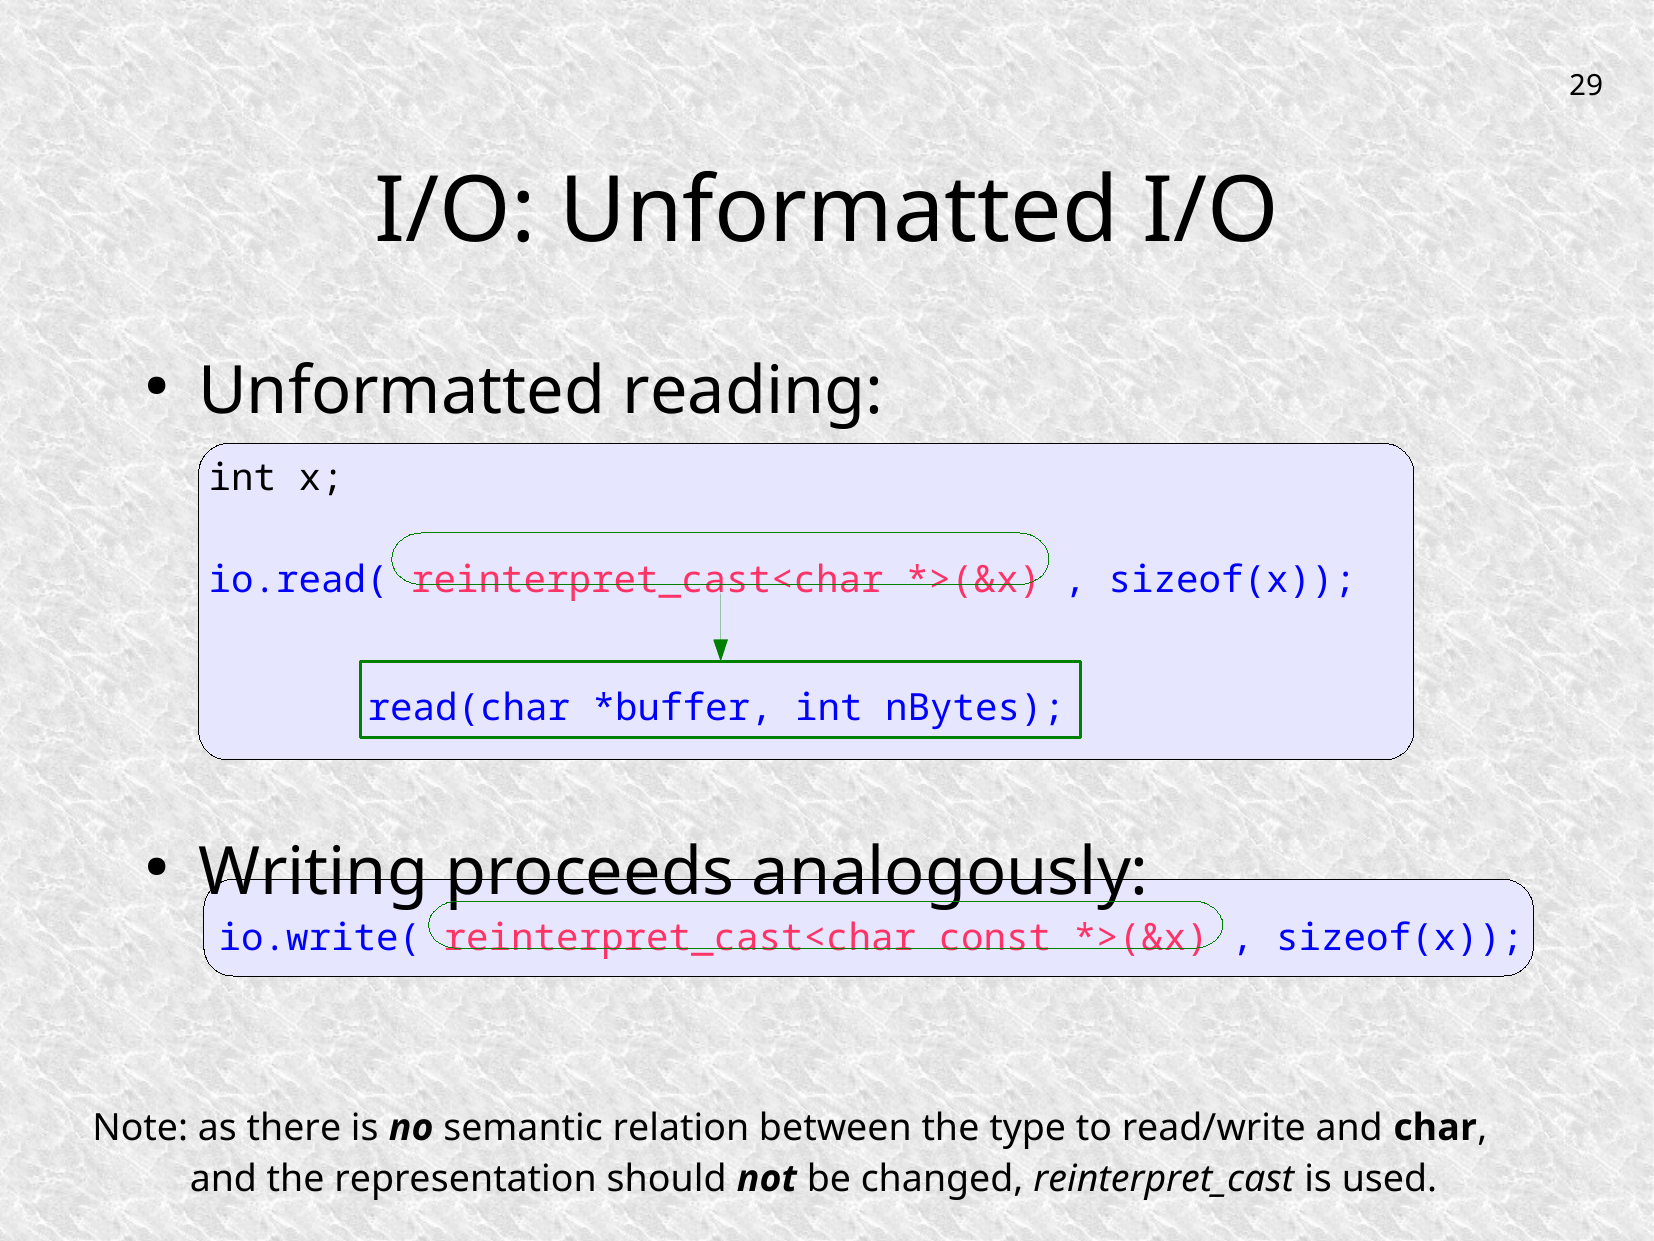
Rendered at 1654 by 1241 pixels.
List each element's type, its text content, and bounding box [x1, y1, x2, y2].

picture [0, 0, 1654, 1241]
text_box int x; io.read( reinterpret_cast<char *>(&x) , sizeof(x)); [208, 450, 1373, 772]
text_box read(char *buffer, int nBytes); [367, 680, 1067, 747]
text_box Note: as there is no semantic relation between the type to read/write and char, and the representation should not be changed, reinterpret_cast is used. [92, 1100, 1604, 1193]
text_box [203, 890, 218, 972]
text_box io.write( reinterpret_cast<char const *>(&x) , sizeof(x)); [218, 859, 1524, 1100]
title I/O: Unformatted I/O [121, 102, 1534, 311]
list Unformatted reading: Writing proceeds analogously: [127, 341, 1540, 863]
text_box [1524, 887, 1534, 968]
